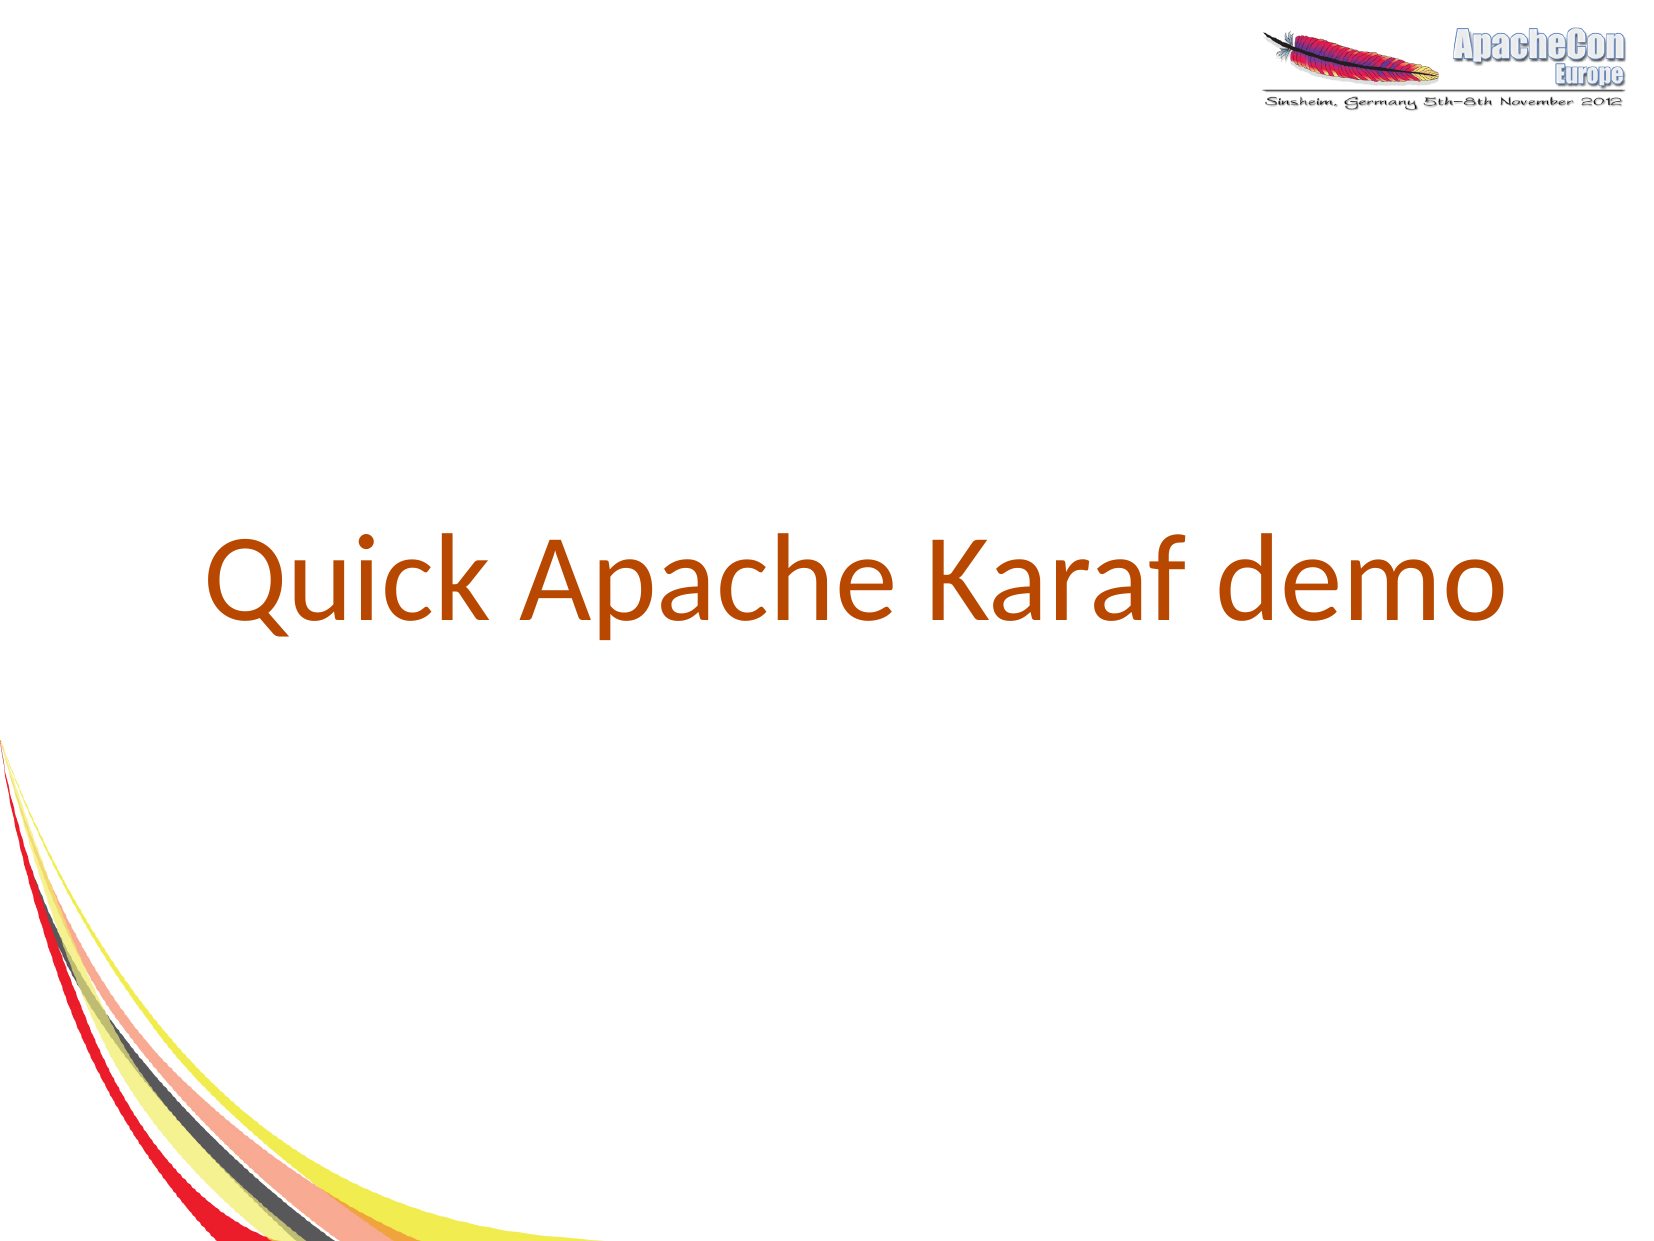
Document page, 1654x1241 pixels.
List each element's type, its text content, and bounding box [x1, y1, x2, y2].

list Quick Apache Karaf demo [177, 283, 1536, 990]
picture [0, 0, 1654, 1241]
